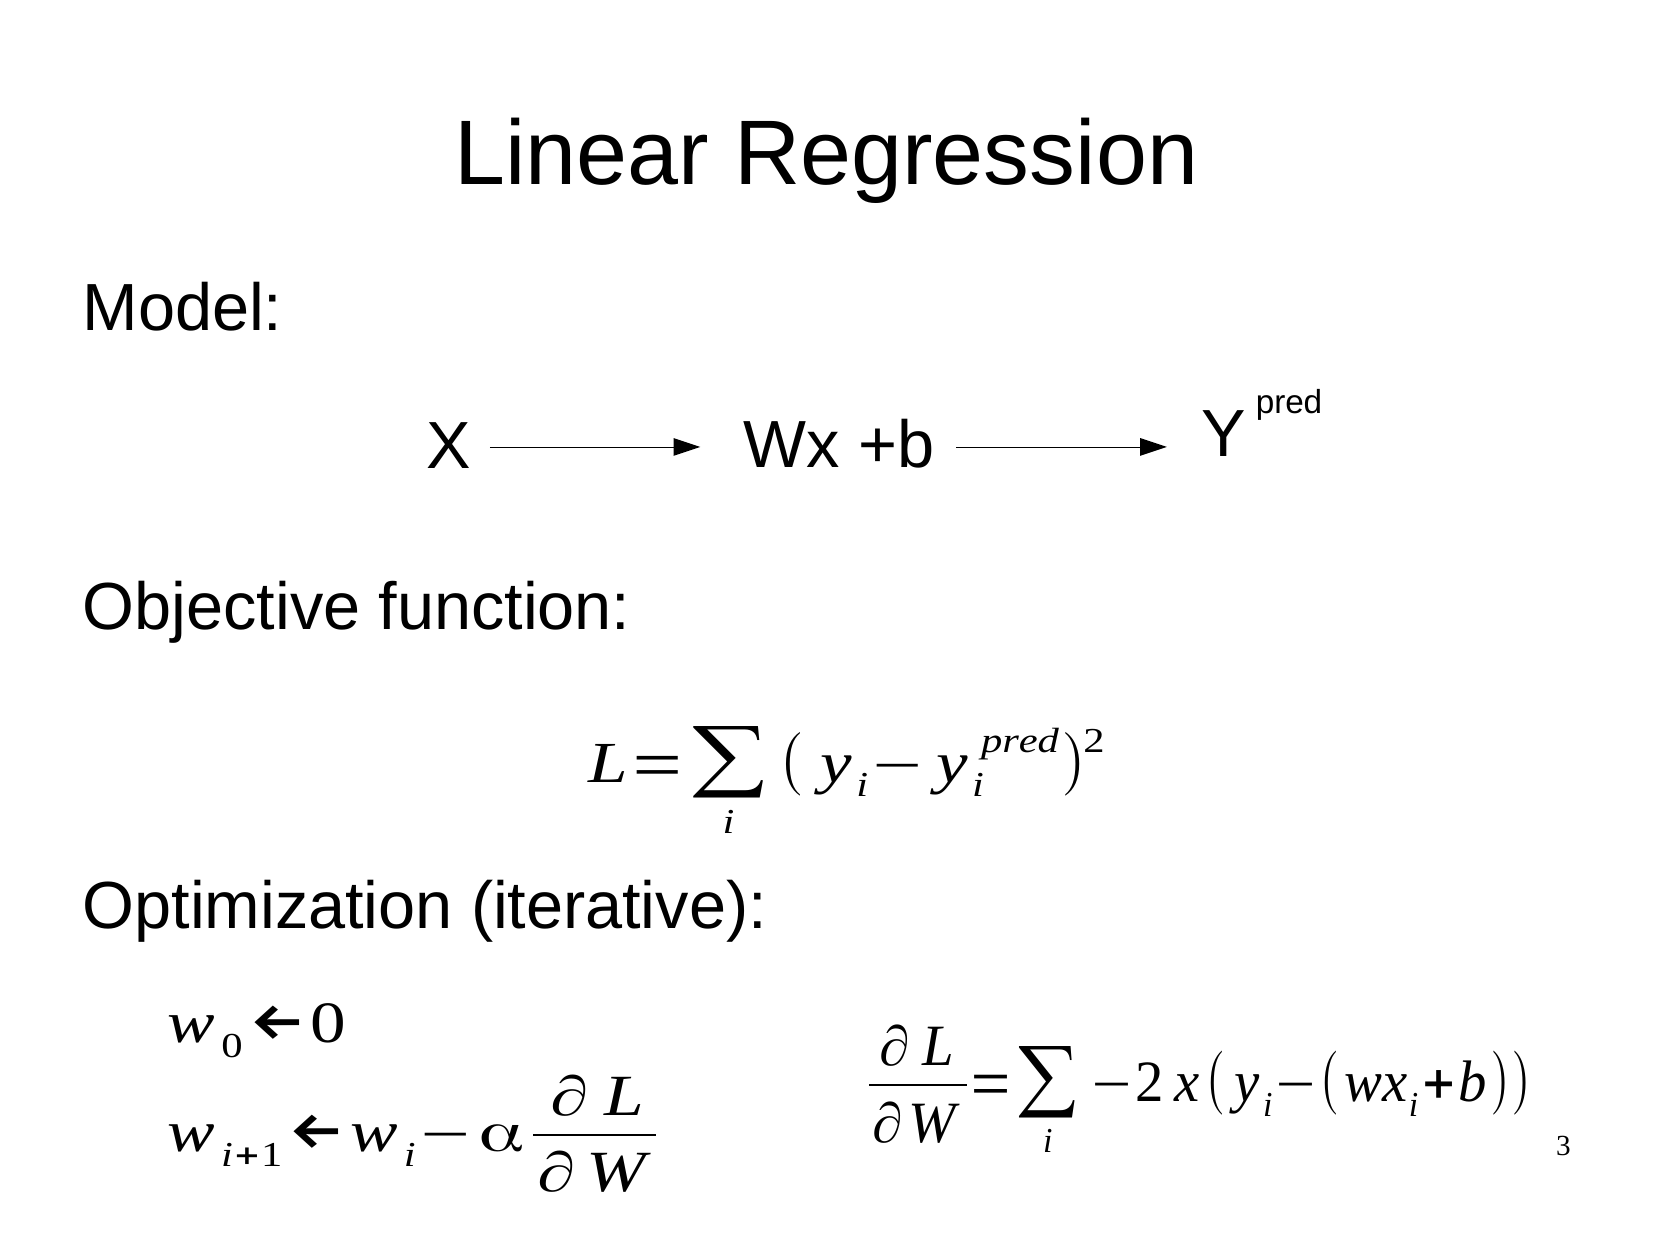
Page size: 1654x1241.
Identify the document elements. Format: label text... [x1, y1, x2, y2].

chart [566, 720, 1122, 841]
chart [851, 1014, 1545, 1161]
chart [149, 991, 679, 1204]
title Linear Regression [82, 49, 1571, 257]
text_box pred [1185, 383, 1353, 436]
text_box Model: Objective function: Optimization (iterative): [82, 270, 1571, 1168]
